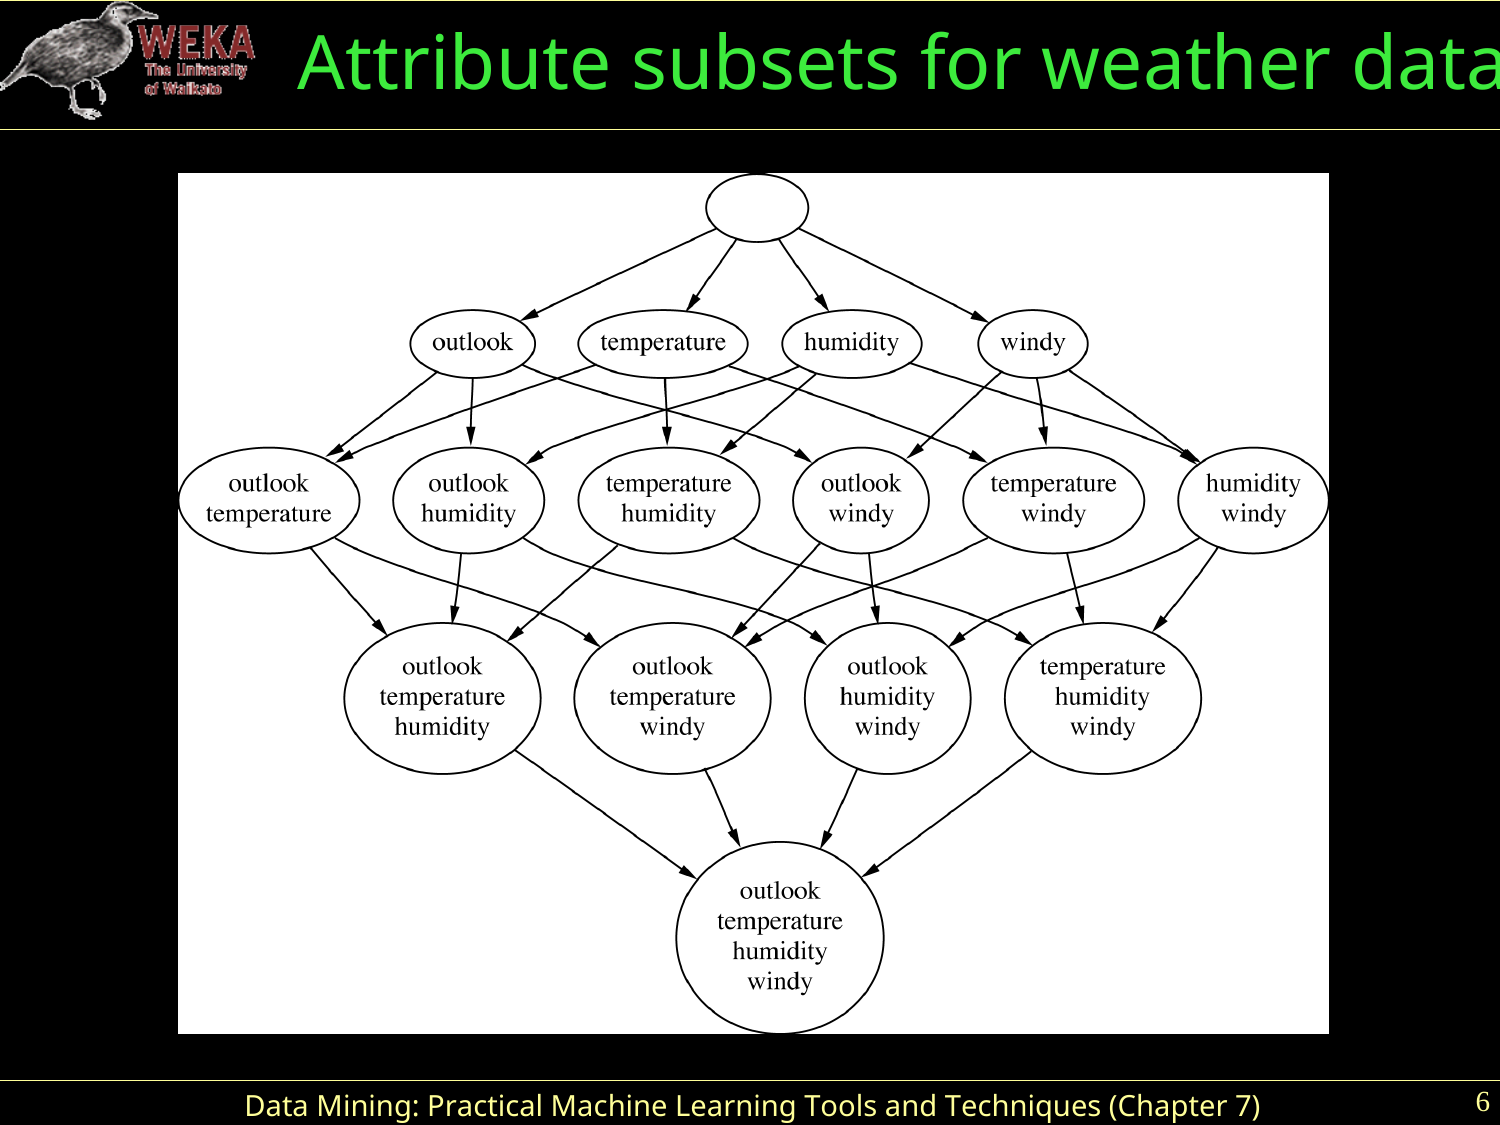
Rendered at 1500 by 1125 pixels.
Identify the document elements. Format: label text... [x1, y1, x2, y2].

title Attribute subsets for weather data [283, 0, 1500, 148]
picture [178, 173, 1329, 1034]
picture [0, 1, 266, 129]
